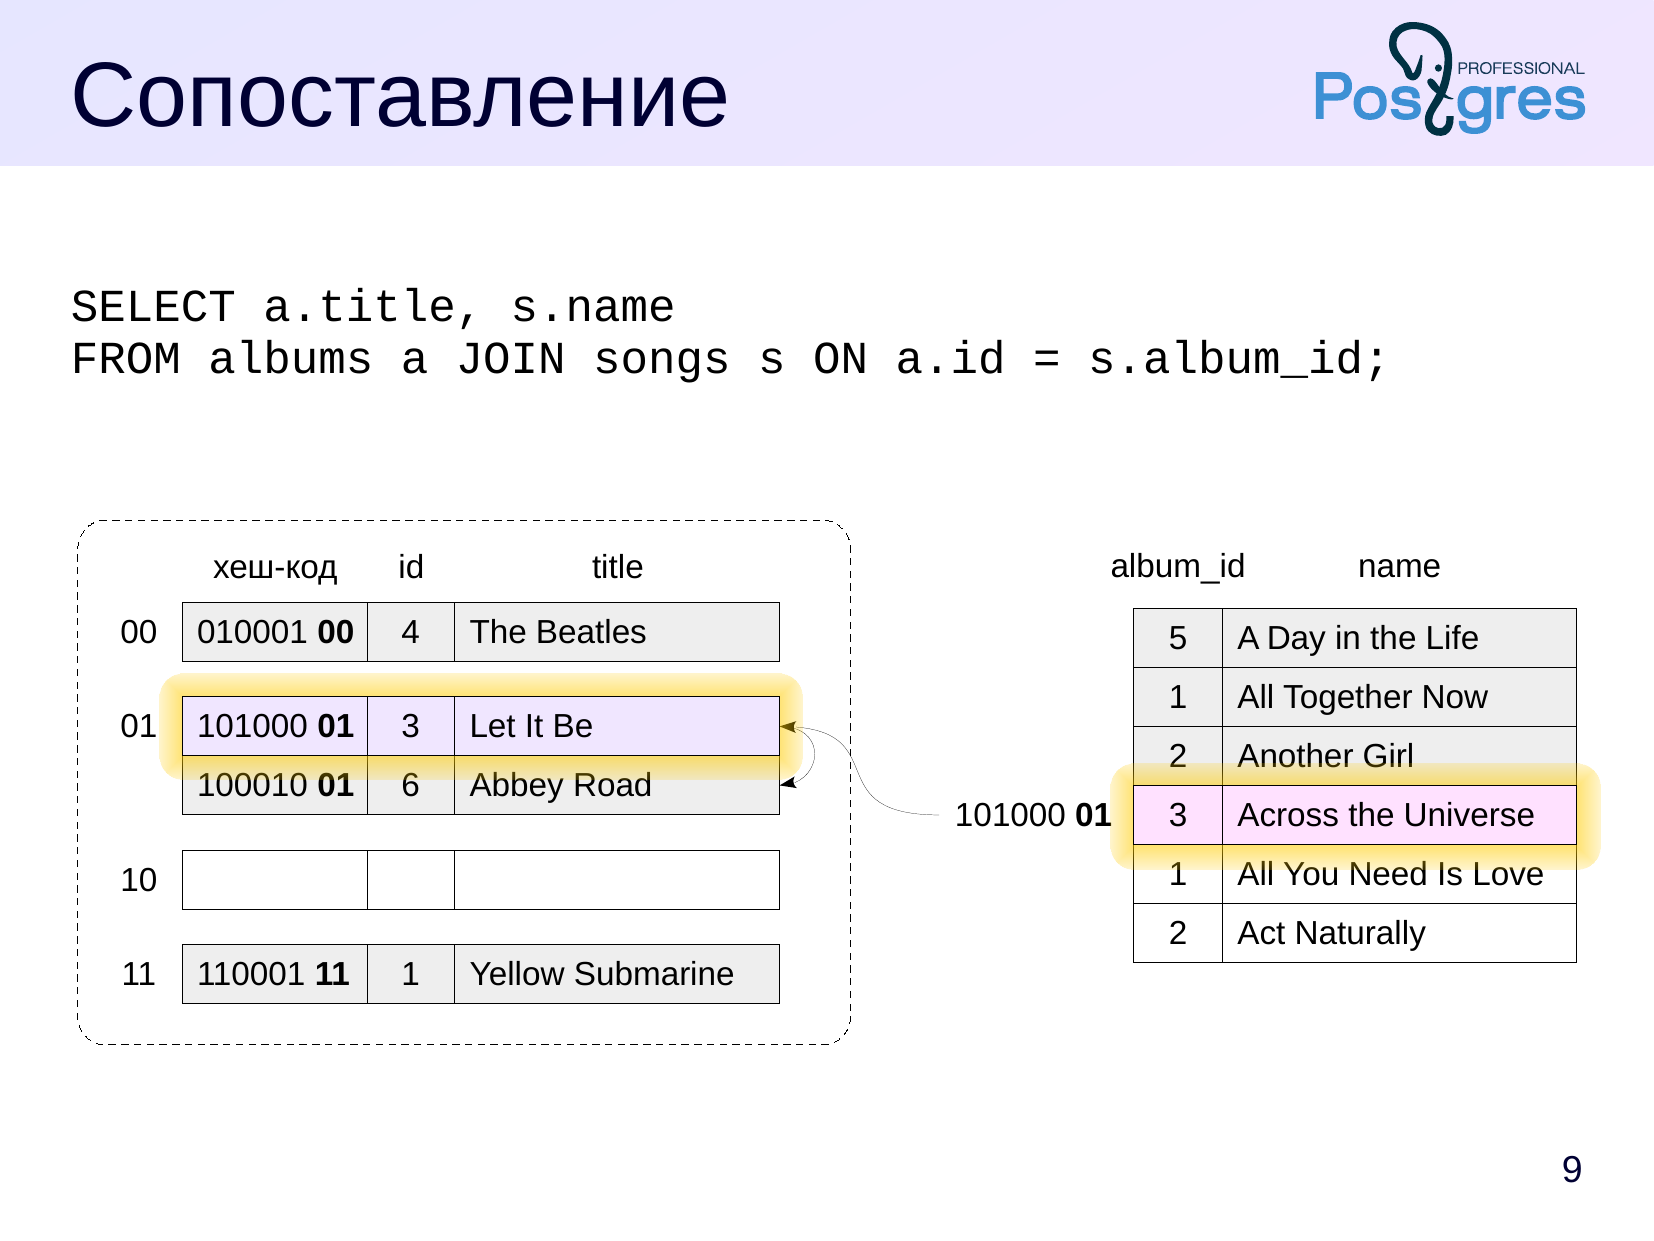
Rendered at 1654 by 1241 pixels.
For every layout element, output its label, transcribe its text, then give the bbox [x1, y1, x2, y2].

text_box 00 [94, 602, 182, 662]
list SELECT a.title, s.name FROM albums a JOIN songs s ON a.id = s.album_id; [70, 283, 1583, 1141]
text_box 4 [368, 602, 454, 662]
text_box 3 [1133, 785, 1222, 845]
text_box 101000 01 [939, 785, 1110, 845]
text_box album_id [1133, 536, 1223, 596]
text_box Act Naturally [1222, 903, 1577, 963]
text_box 010001 00 [182, 602, 368, 662]
text_box 110001 11 [182, 944, 368, 1004]
text_box 1 [1133, 870, 1222, 903]
text_box 6 [406, 783, 415, 794]
text_box 5 [1133, 608, 1222, 667]
text_box The Beatles [454, 602, 780, 662]
text_box 1 [1133, 667, 1222, 727]
text_box 10 [94, 850, 182, 910]
text_box All Together Now [1222, 667, 1577, 727]
text_box 2 [1133, 903, 1222, 963]
text_box Another Girl [1222, 727, 1577, 763]
text_box [77, 520, 851, 1045]
text_box id [368, 537, 455, 597]
text_box 101000 01 [182, 696, 368, 756]
text_box name [1223, 536, 1577, 596]
text_box 01 [94, 696, 159, 755]
text_box Abbey Road [454, 780, 780, 815]
text_box 2 [1133, 727, 1222, 763]
text_box 11 [94, 944, 182, 1004]
text_box 1 [368, 944, 454, 1004]
text_box 100010 01 [182, 780, 368, 815]
text_box 6 [368, 780, 454, 815]
text_box All You Need Is Love [1222, 870, 1577, 903]
text_box A Day in the Life [1222, 608, 1577, 667]
text_box [1110, 763, 1601, 870]
text_box 3 [368, 696, 454, 756]
text_box Yellow Submarine [454, 944, 780, 1004]
text_box хеш-код [183, 537, 368, 597]
title Сопоставление [70, 43, 1261, 151]
text_box Let It Be [454, 696, 780, 756]
text_box title [455, 537, 781, 597]
text_box Across the Universe [1222, 785, 1577, 845]
